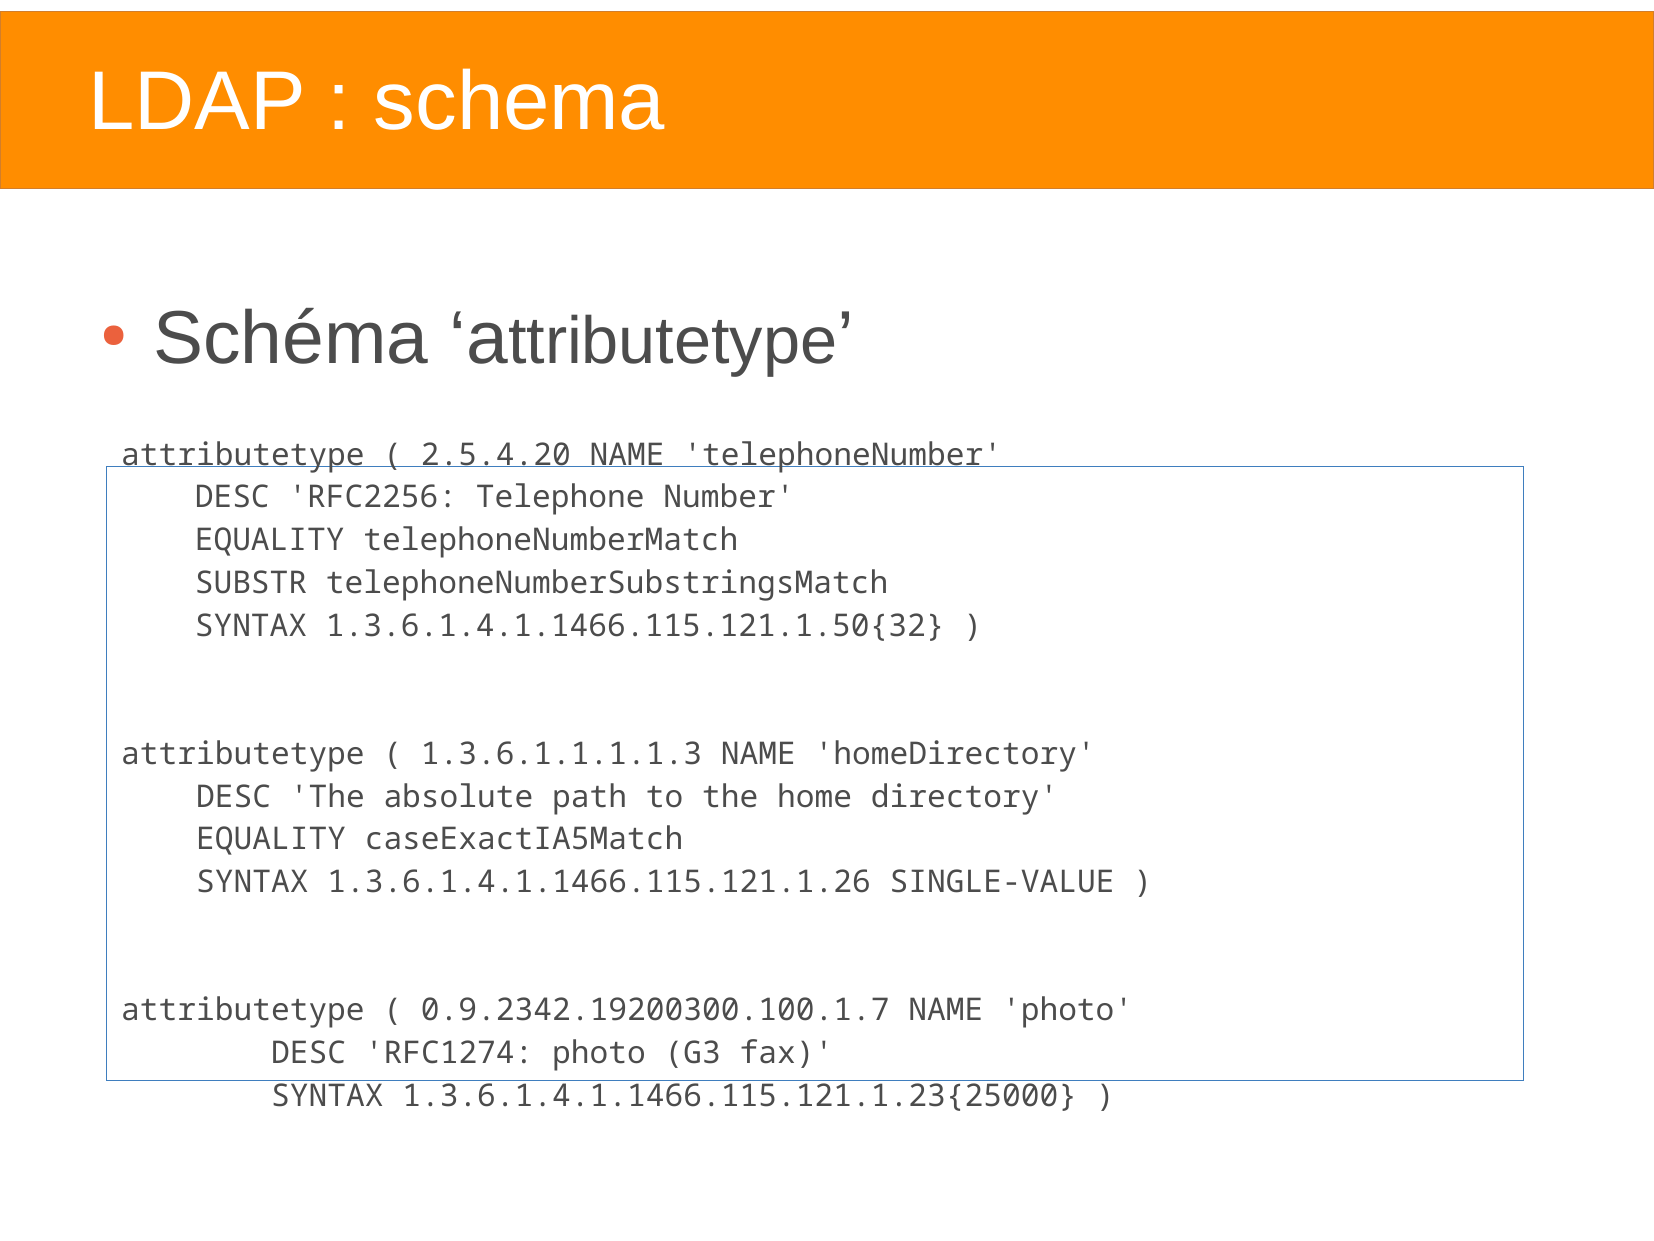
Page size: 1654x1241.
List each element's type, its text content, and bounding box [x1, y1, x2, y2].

text_box attributetype ( 2.5.4.20 NAME 'telephoneNumber' DESC 'RFC2256: Telephone Number' EQUALITY telephoneNumberMatch SUBSTR telephoneNumberSubstringsMatch SYNTAX 1.3.6.1.4.1.1466.115.121.1.50{32} ) attributetype ( 1.3.6.1.1.1.1.3 NAME 'homeDirectory' DESC 'The absolute path to the home directory' EQUALITY caseExactIA5Match SYNTAX 1.3.6.1.4.1.1466.115.121.1.26 SINGLE-VALUE ) attributetype ( 0.9.2342.19200300.100.1.7 NAME 'photo' DESC 'RFC1274: photo (G3 fax)' SYNTAX 1.3.6.1.4.1.1466.115.121.1.23{25000} ) [106, 466, 1524, 1081]
title LDAP : schema [0, 11, 1654, 189]
list Schéma ‘attributetype’ [82, 295, 1571, 1123]
